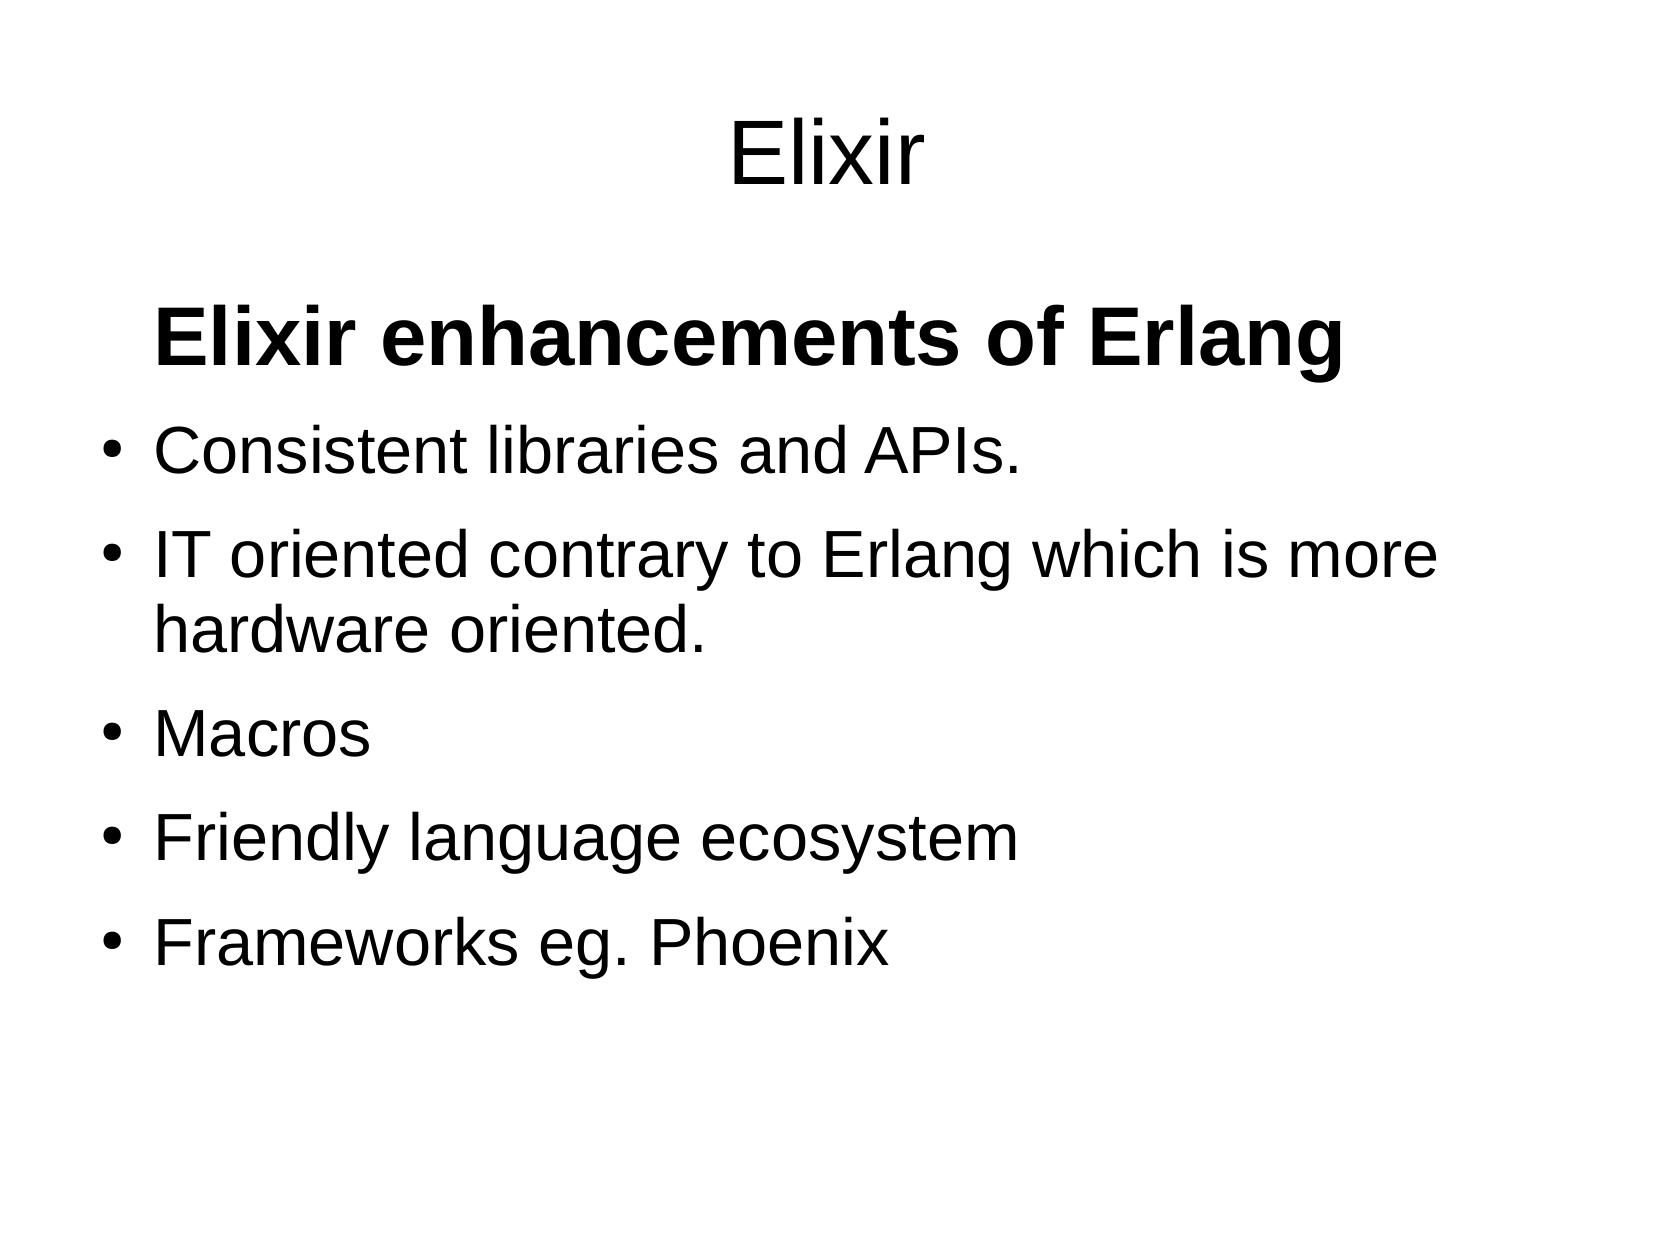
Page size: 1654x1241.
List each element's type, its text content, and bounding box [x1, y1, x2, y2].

title Elixir [82, 49, 1571, 257]
list Elixir enhancements of Erlang Consistent libraries and APIs. IT oriented contrary to Erlang which is more hardware oriented. Macros Friendly language ecosystem Frameworks eg. Phoenix [82, 290, 1571, 1010]
